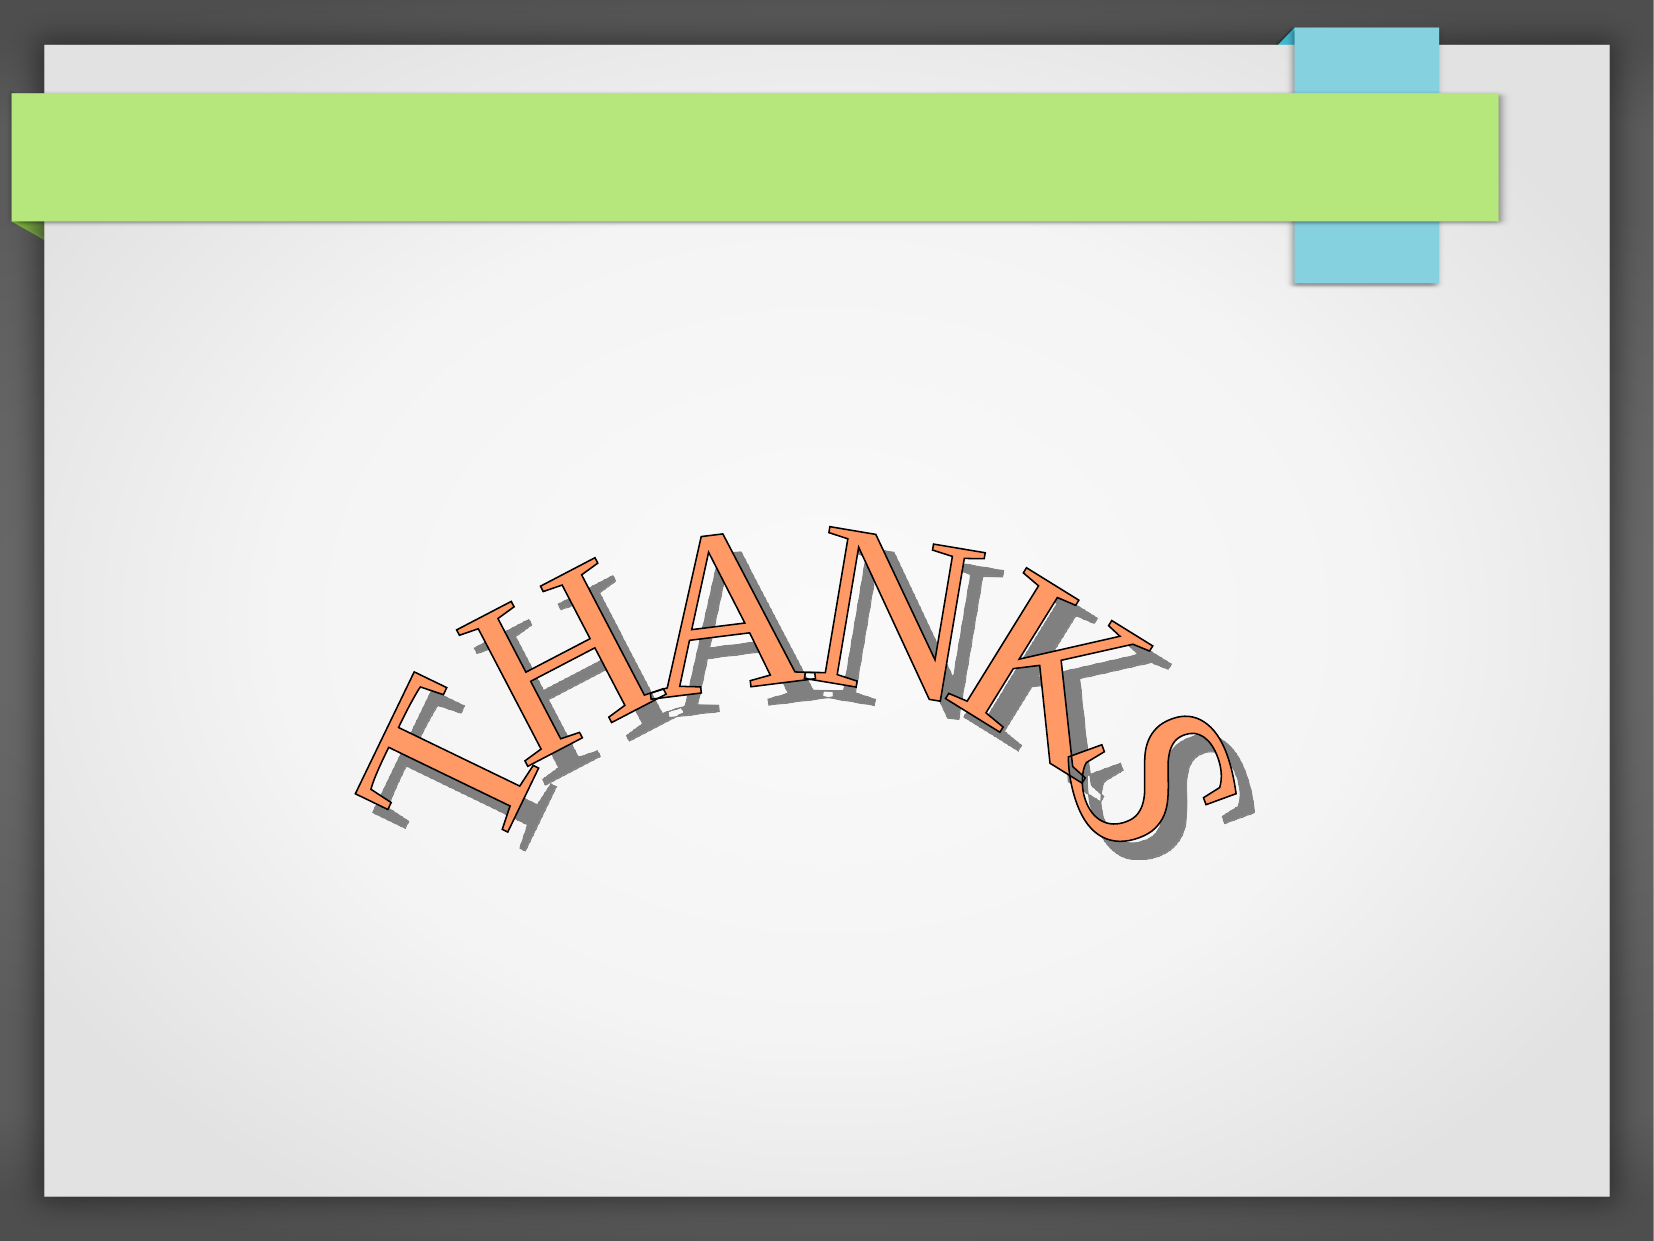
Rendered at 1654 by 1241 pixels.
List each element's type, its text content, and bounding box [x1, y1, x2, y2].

picture [0, 0, 1654, 1241]
text_box THANKS [945, 567, 1237, 842]
text_box THANKS [355, 526, 986, 833]
